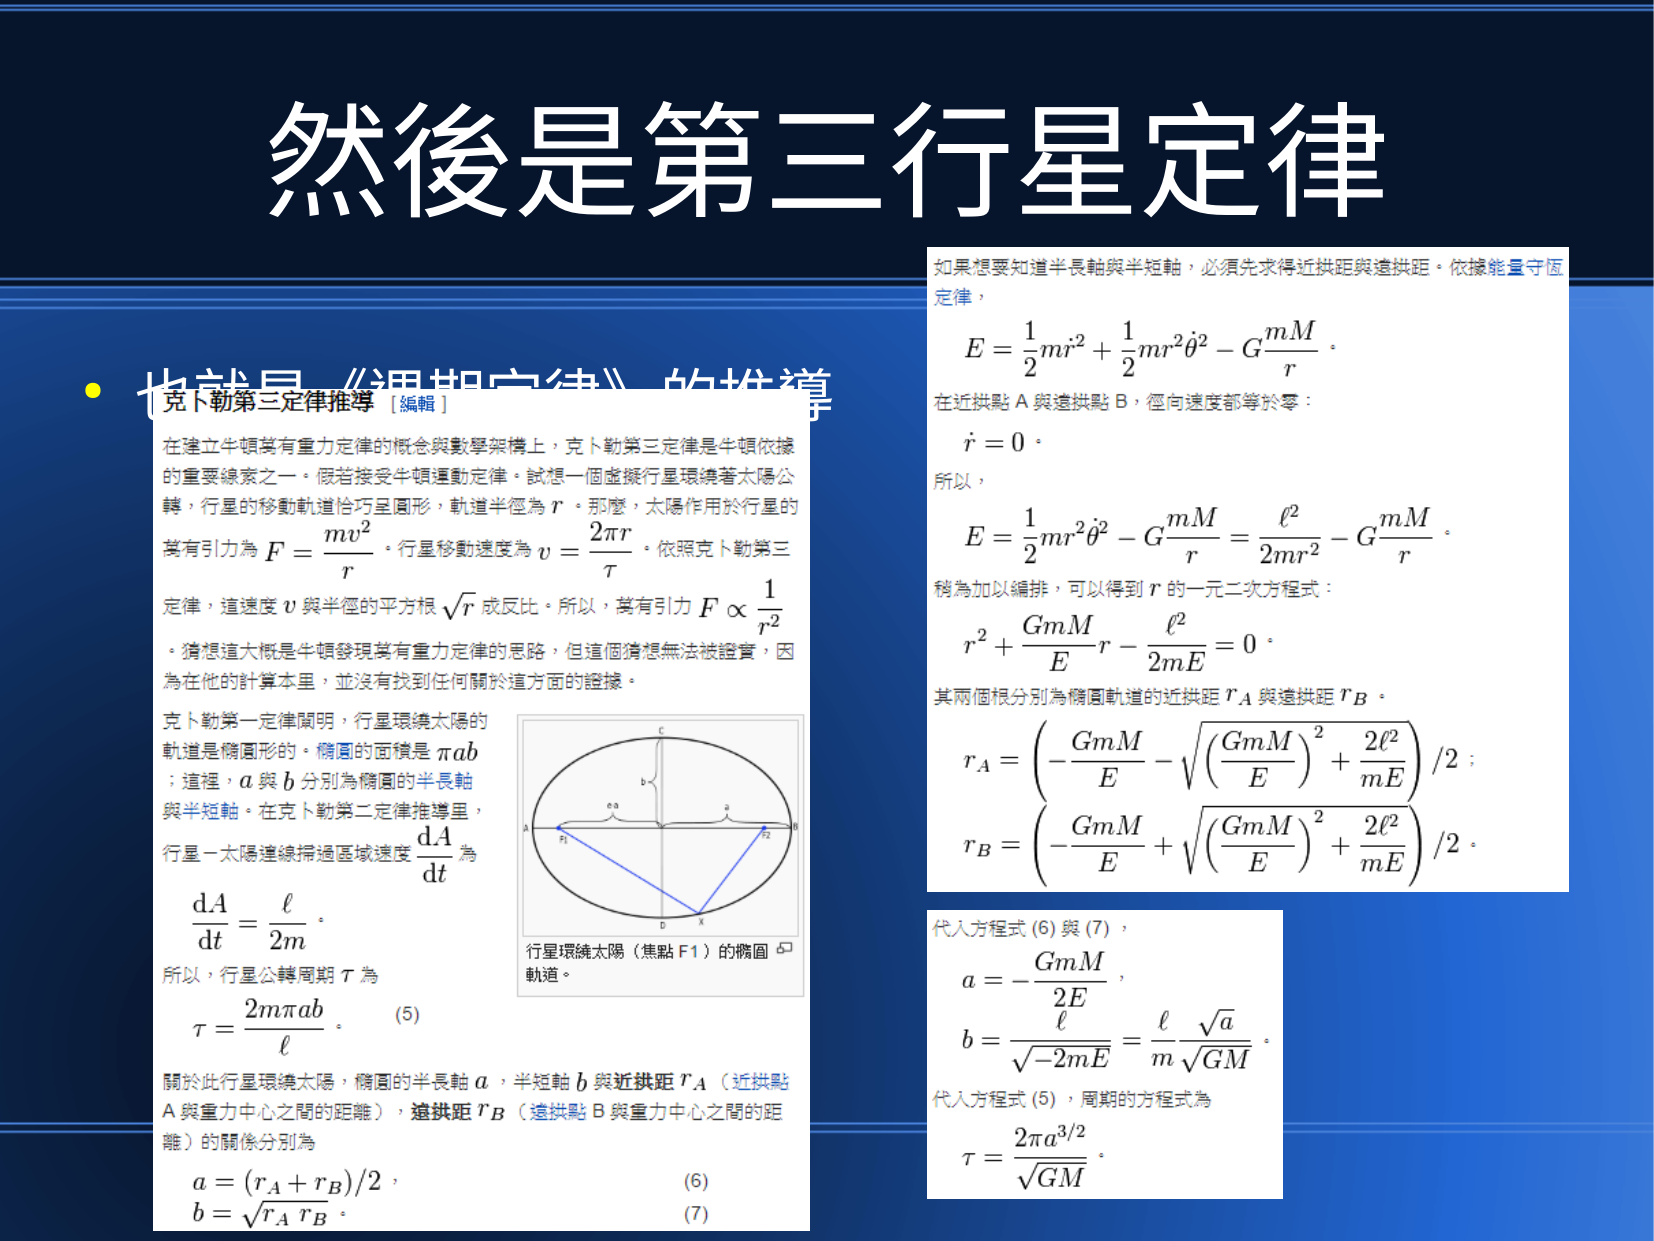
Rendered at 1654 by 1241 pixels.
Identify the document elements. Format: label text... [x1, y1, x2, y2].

picture [927, 910, 1283, 1199]
title 然後是第三行星定律 [82, 49, 1571, 257]
picture [0, 0, 1654, 1241]
picture [153, 389, 810, 1232]
list 也就是《週期定律》的推導 [64, 307, 1554, 1241]
